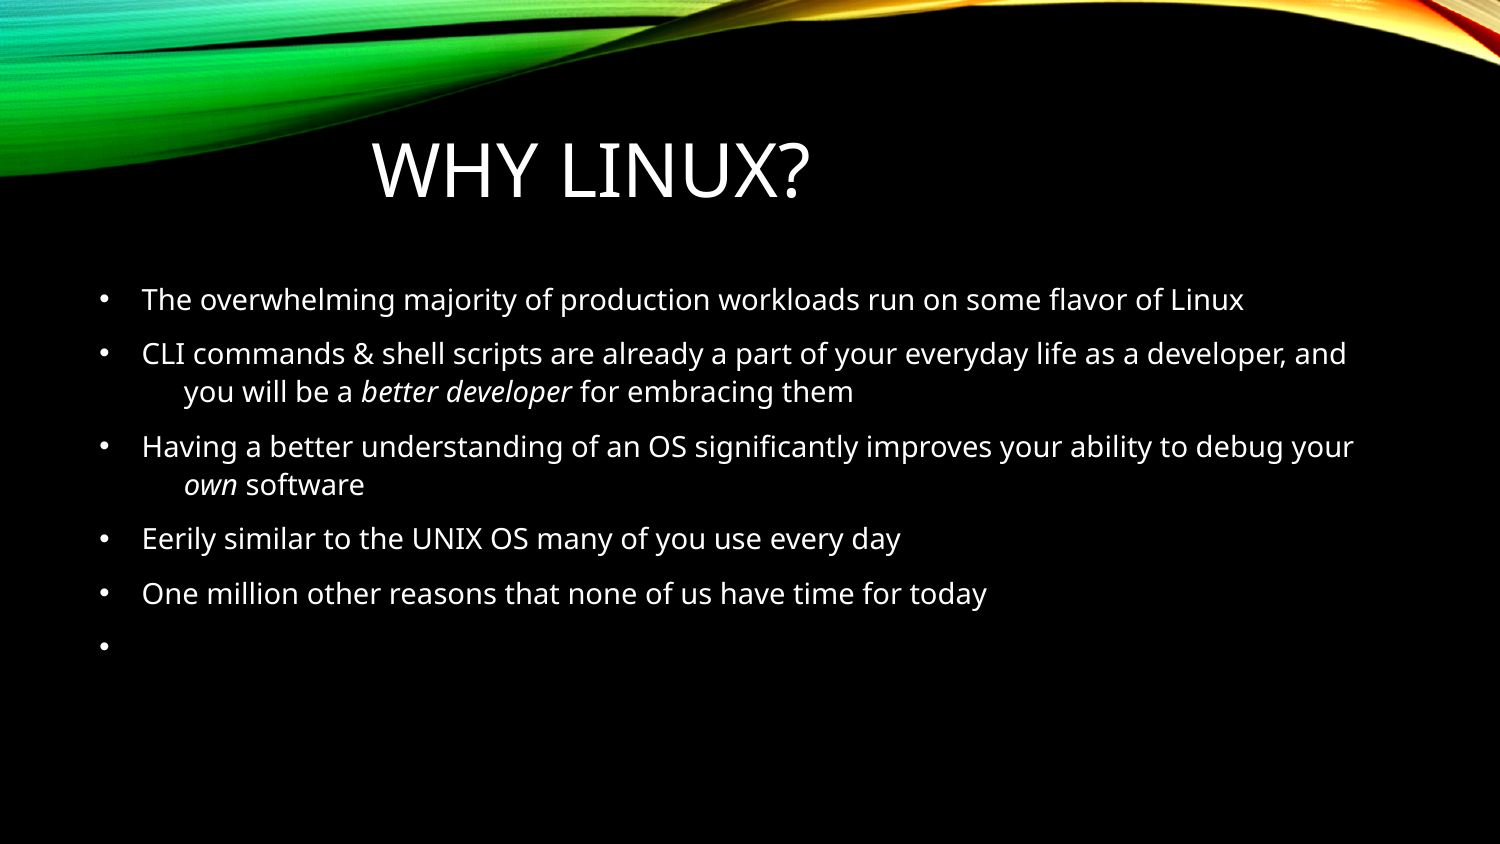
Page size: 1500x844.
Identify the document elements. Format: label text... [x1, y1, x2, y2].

list The overwhelming majority of production workloads run on some flavor of Linux CLI commands & shell scripts are already a part of your everyday life as a developer, and you will be a better developer for embracing them Having a better understanding of an OS significantly improves your ability to debug your own software Eerily similar to the UNIX OS many of you use every day One million other reasons that none of us have time for today [84, 270, 1416, 766]
title Why Linux? [356, 94, 1416, 254]
